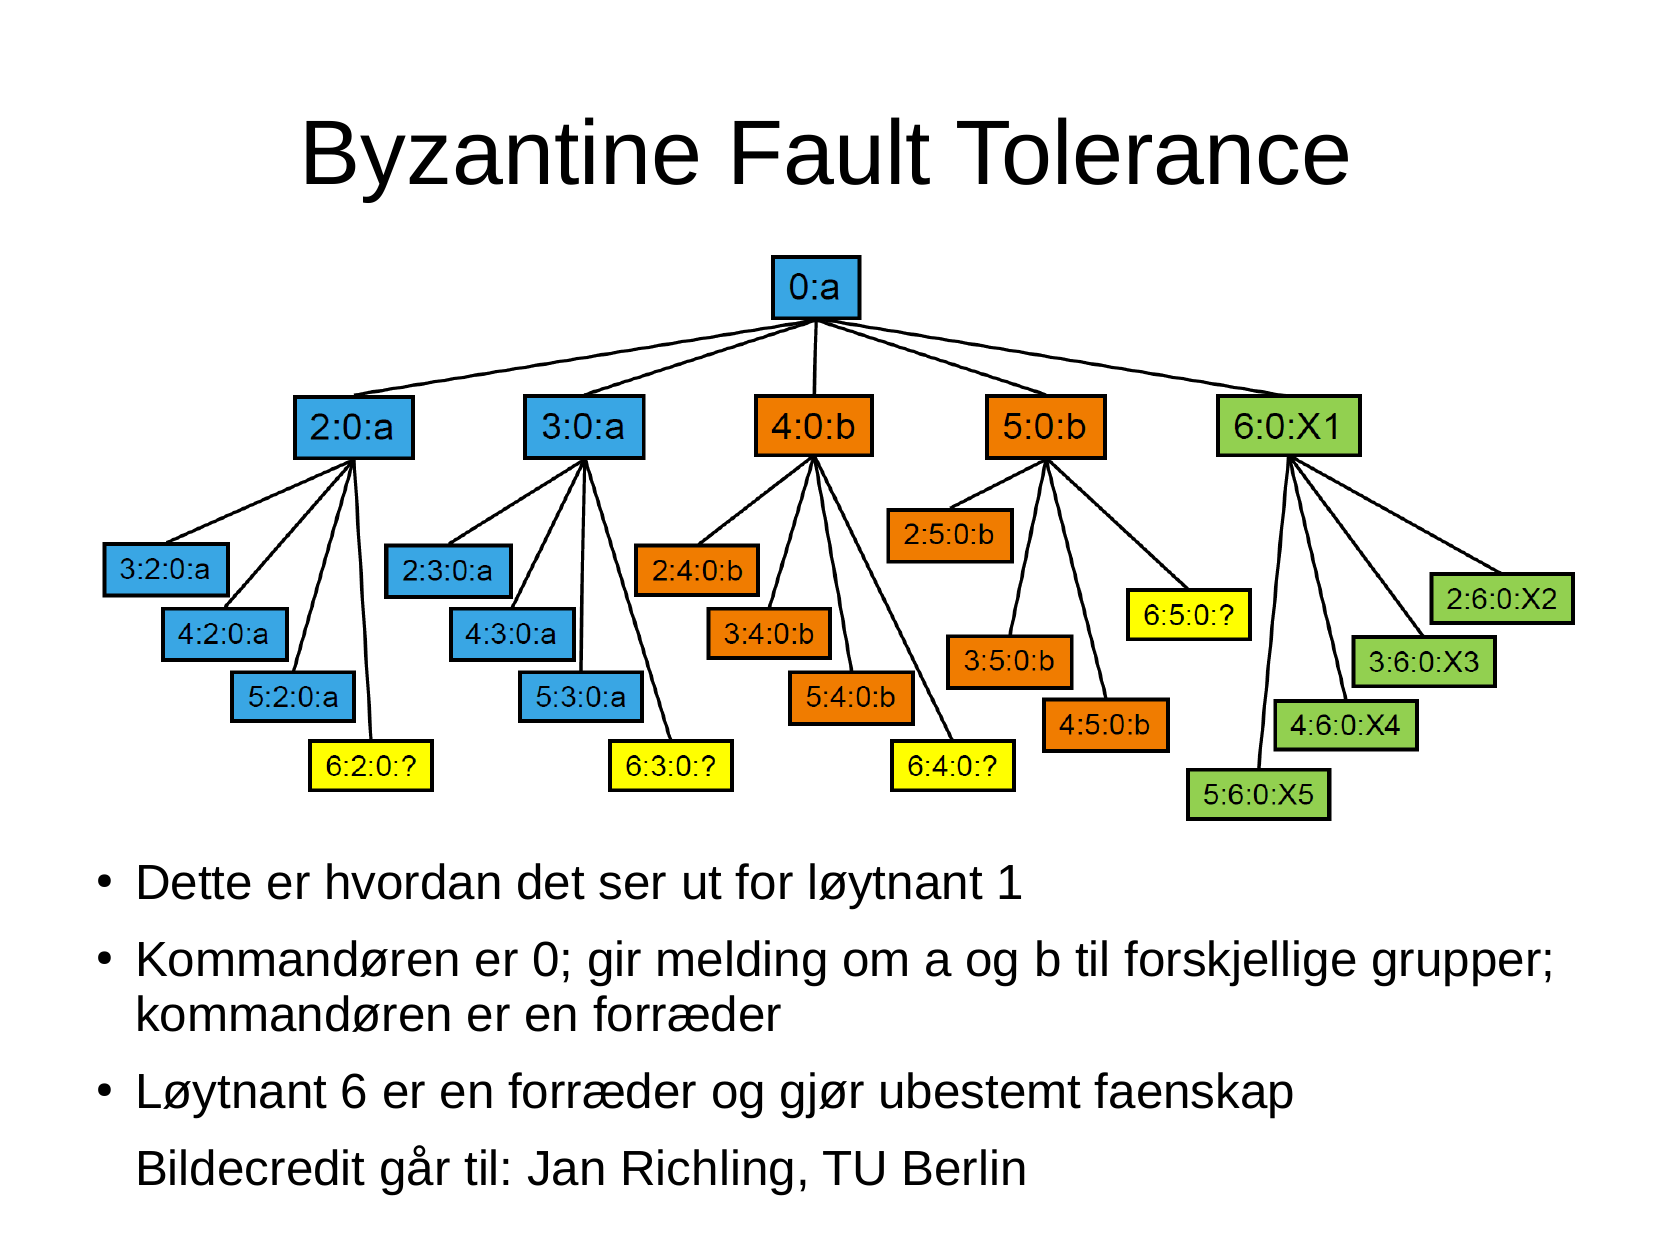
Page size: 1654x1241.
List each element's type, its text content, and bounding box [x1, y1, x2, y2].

list Dette er hvordan det ser ut for løytnant 1 Kommandøren er 0; gir melding om a og b til forskjellige grupper; kommandøren er en forræder Løytnant 6 er en forræder og gjør ubestemt faenskap Bildecredit går til: Jan Richling, TU Berlin [82, 855, 1571, 1199]
title Byzantine Fault Tolerance [82, 49, 1571, 257]
picture [90, 239, 1576, 826]
